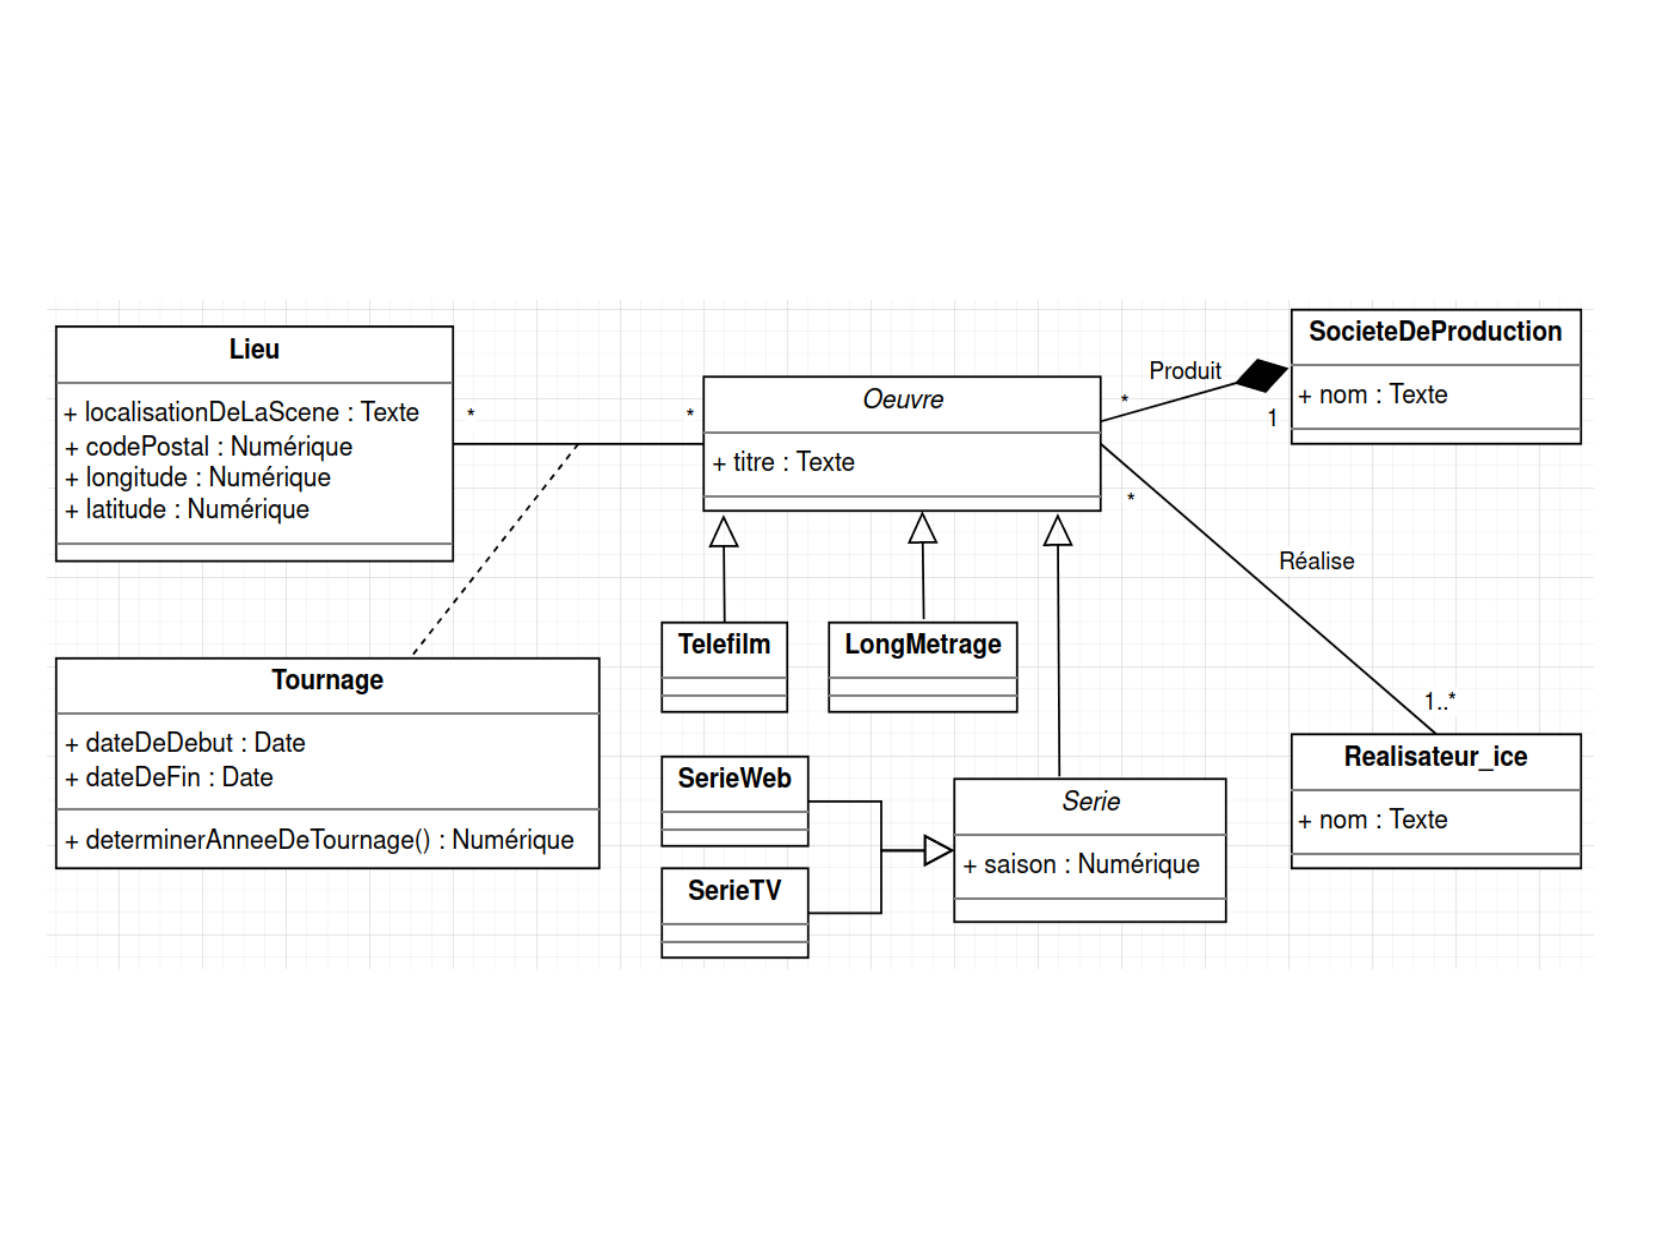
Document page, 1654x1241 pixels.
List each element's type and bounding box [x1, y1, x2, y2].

picture [47, 300, 1594, 969]
